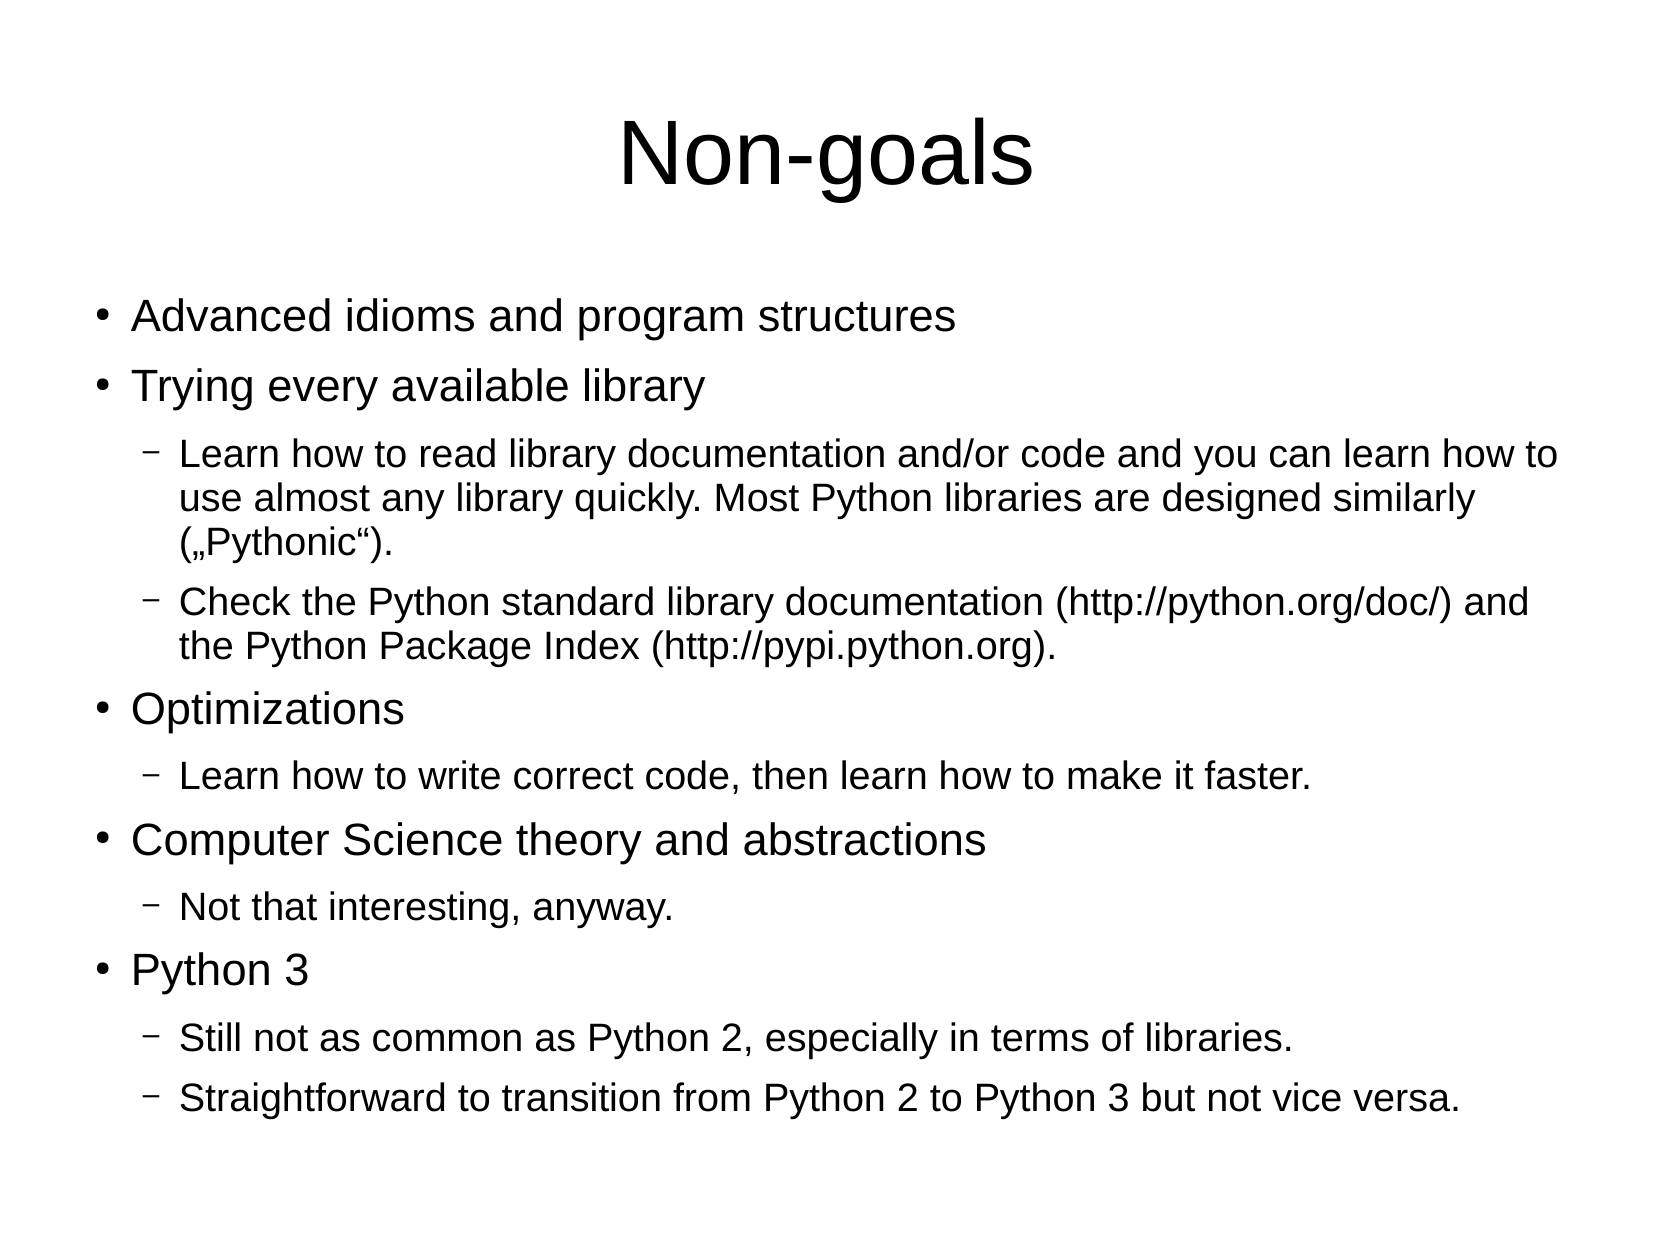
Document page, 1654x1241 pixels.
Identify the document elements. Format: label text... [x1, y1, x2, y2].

list Advanced idioms and program structures Trying every available library Learn how to read library documentation and/or code and you can learn how to use almost any library quickly. Most Python libraries are designed similarly („Pythonic“). Check the Python standard library documentation (http://python.org/doc/) and the Python Package Index (http://pypi.python.org). Optimizations Learn how to write correct code, then learn how to make it faster. Computer Science theory and abstractions Not that interesting, anyway. Python 3 Still not as common as Python 2, especially in terms of libraries. Straightforward to transition from Python 2 to Python 3 but not vice versa. [82, 290, 1571, 1123]
title Non-goals [82, 49, 1571, 257]
